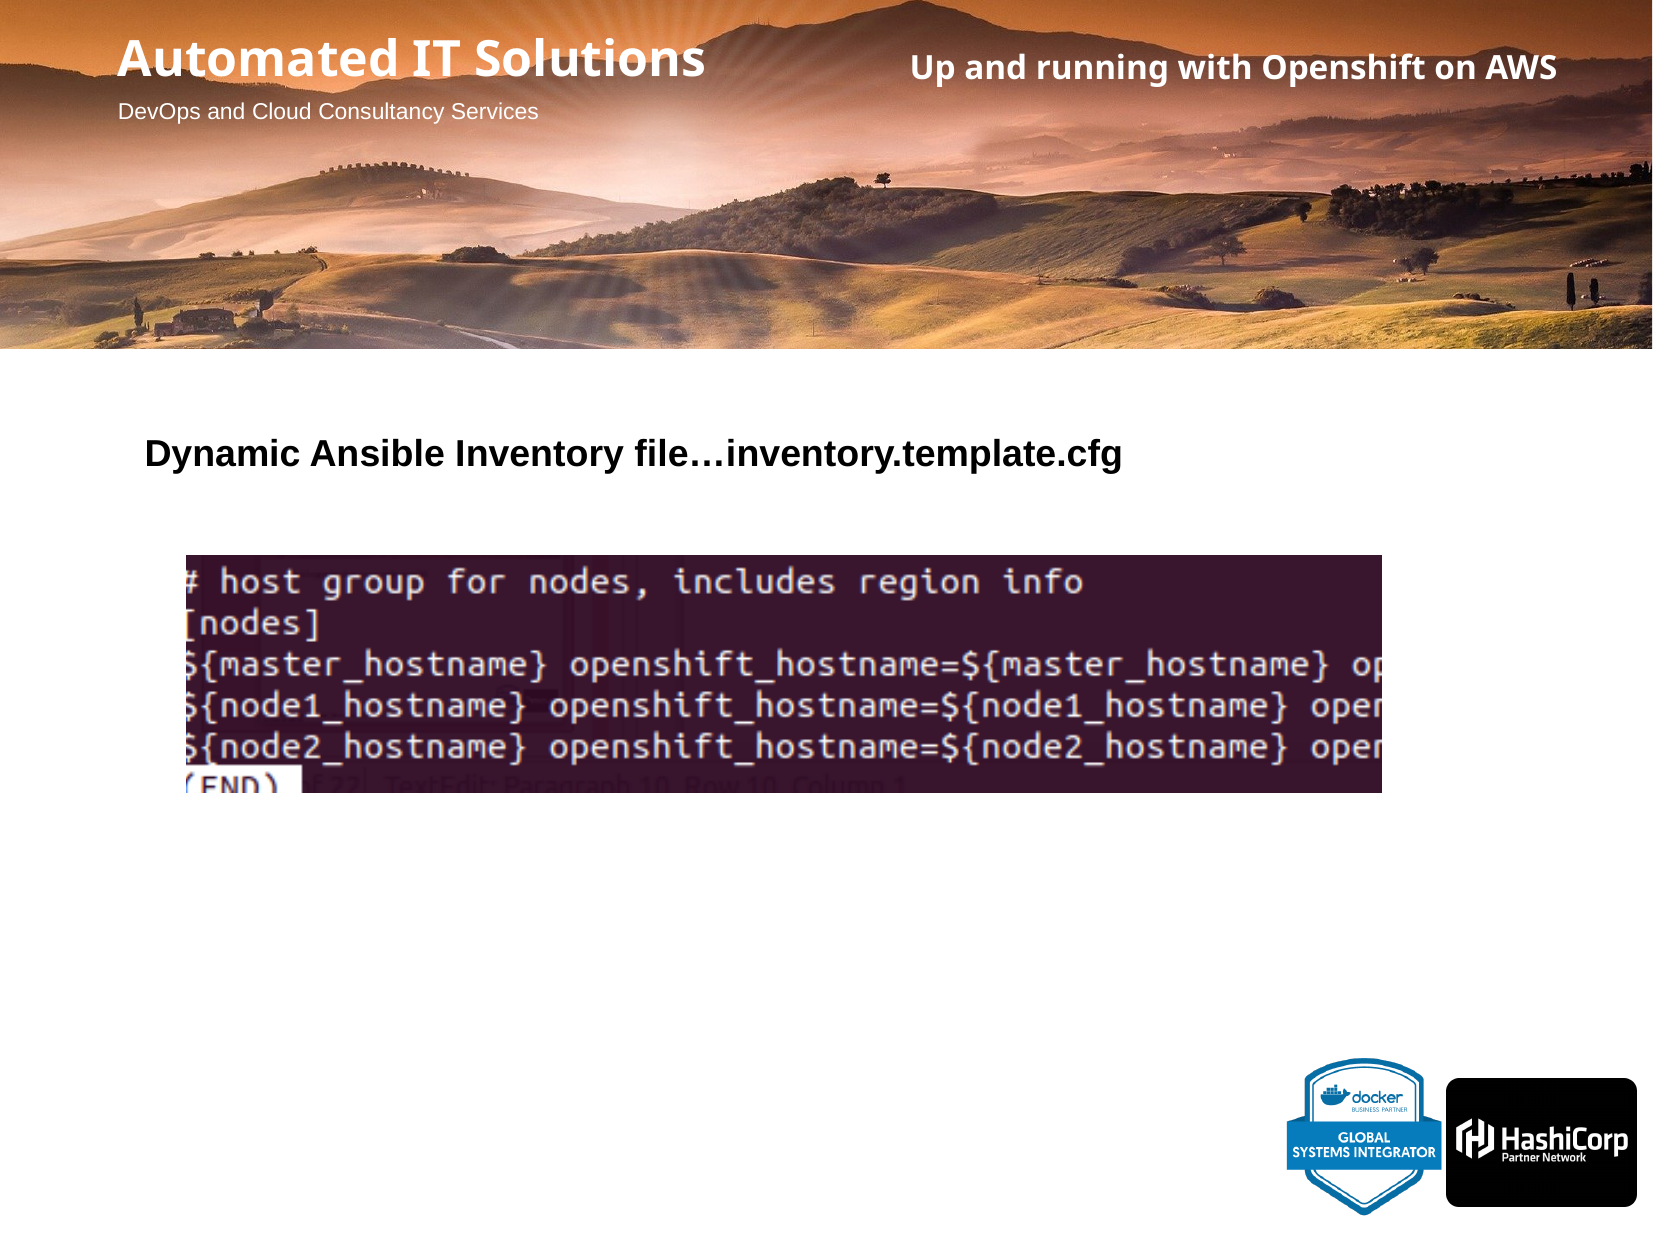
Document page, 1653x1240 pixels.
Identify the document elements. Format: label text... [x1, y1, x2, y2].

text_box Up and running with Openshift on AWS [885, 46, 1582, 87]
text_box [94, 413, 1607, 1240]
text_box Dynamic Ansible Inventory file…inventory.template.cfg [129, 425, 1347, 793]
picture [0, 0, 1653, 349]
picture [1517, 1078, 1637, 1207]
picture [186, 555, 1382, 793]
